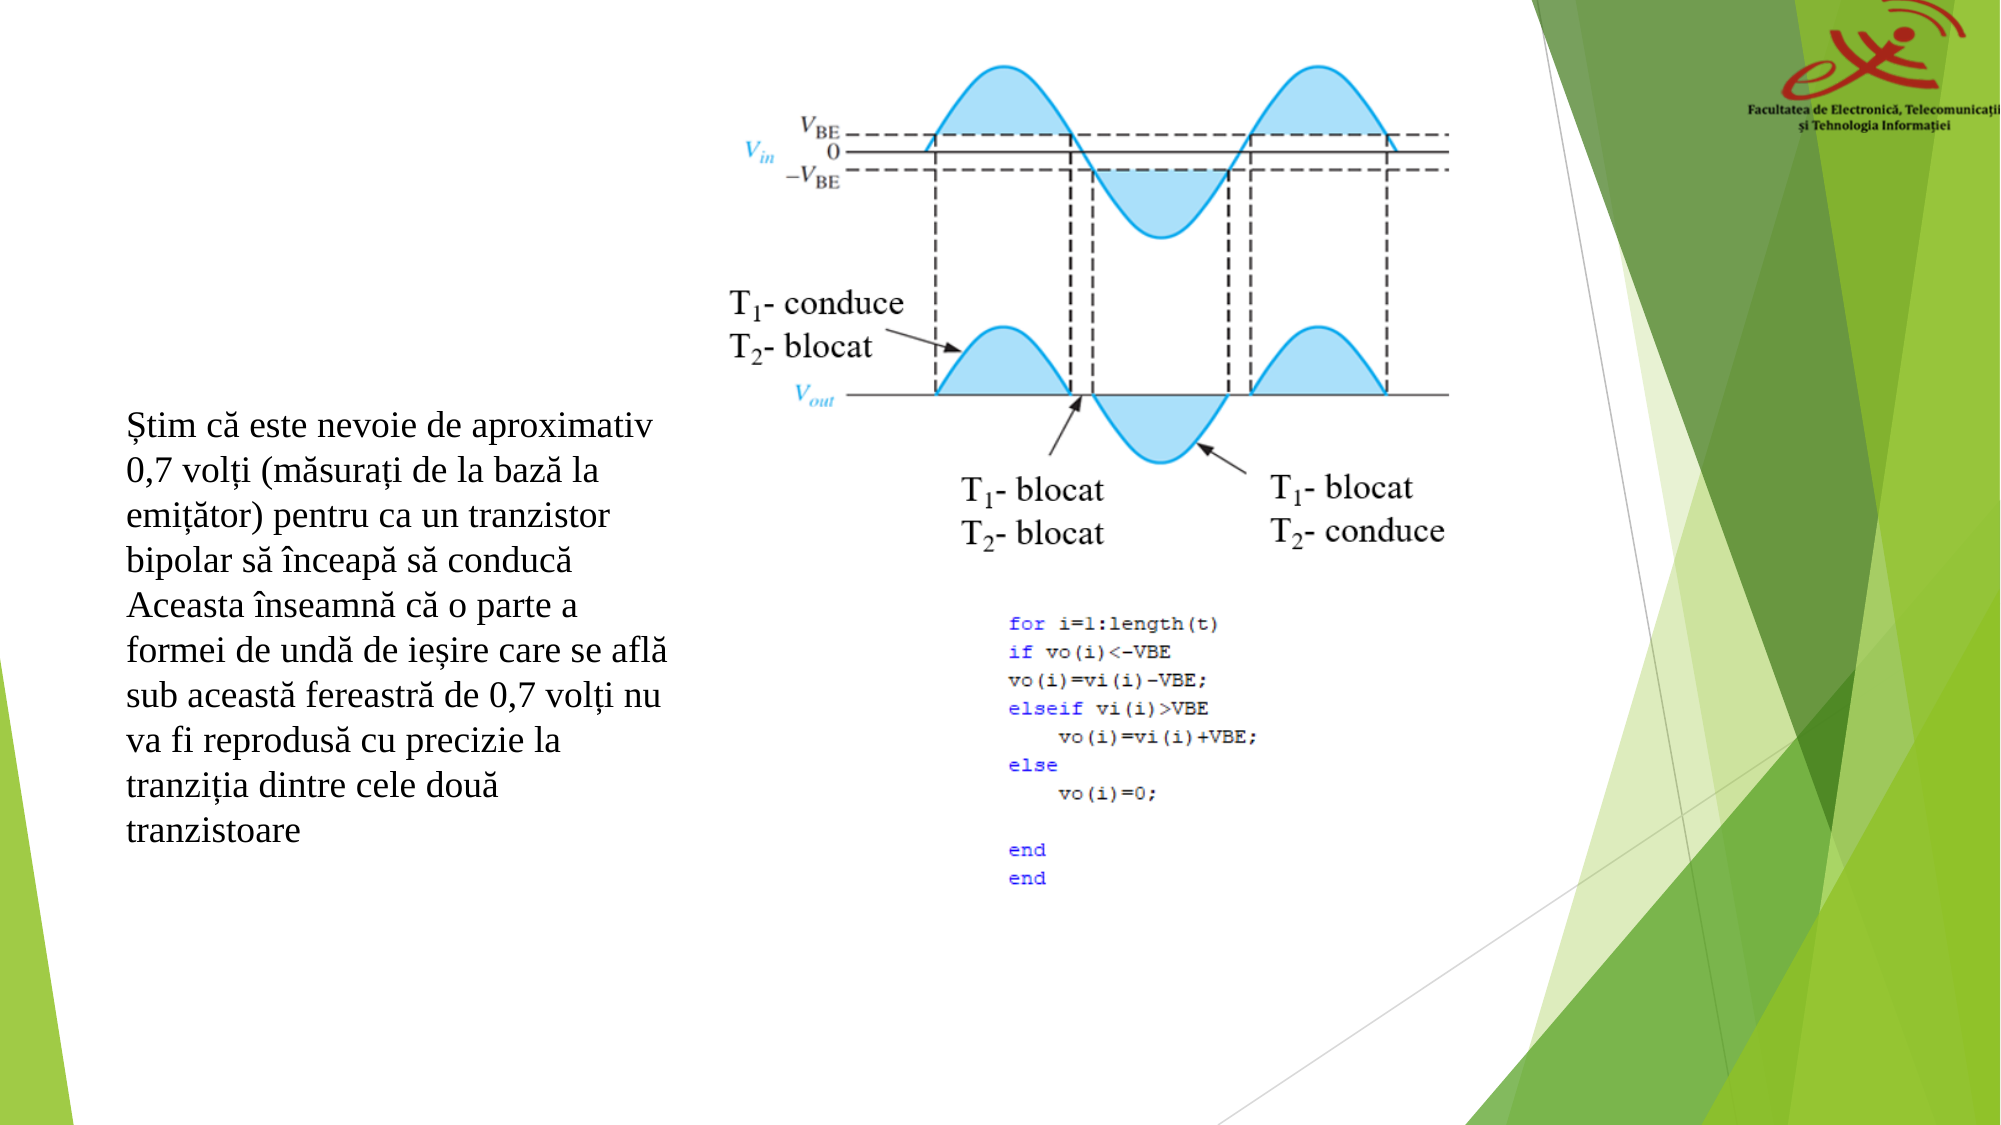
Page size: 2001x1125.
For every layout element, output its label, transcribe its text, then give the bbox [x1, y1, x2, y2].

picture [1747, 0, 2000, 133]
text_box Știm că este nevoie de aproximativ 0,7 volți (măsurați de la bază la emițător) pentru ca un tranzistor bipolar să înceapă să conducă Aceasta înseamnă că o parte a formei de undă de ieșire care se află sub această fereastră de 0,7 volți nu va fi reprodusă cu precizie la tranziția dintre cele două tranzistoare [111, 393, 687, 858]
picture [999, 609, 1354, 894]
picture [686, 64, 1522, 574]
